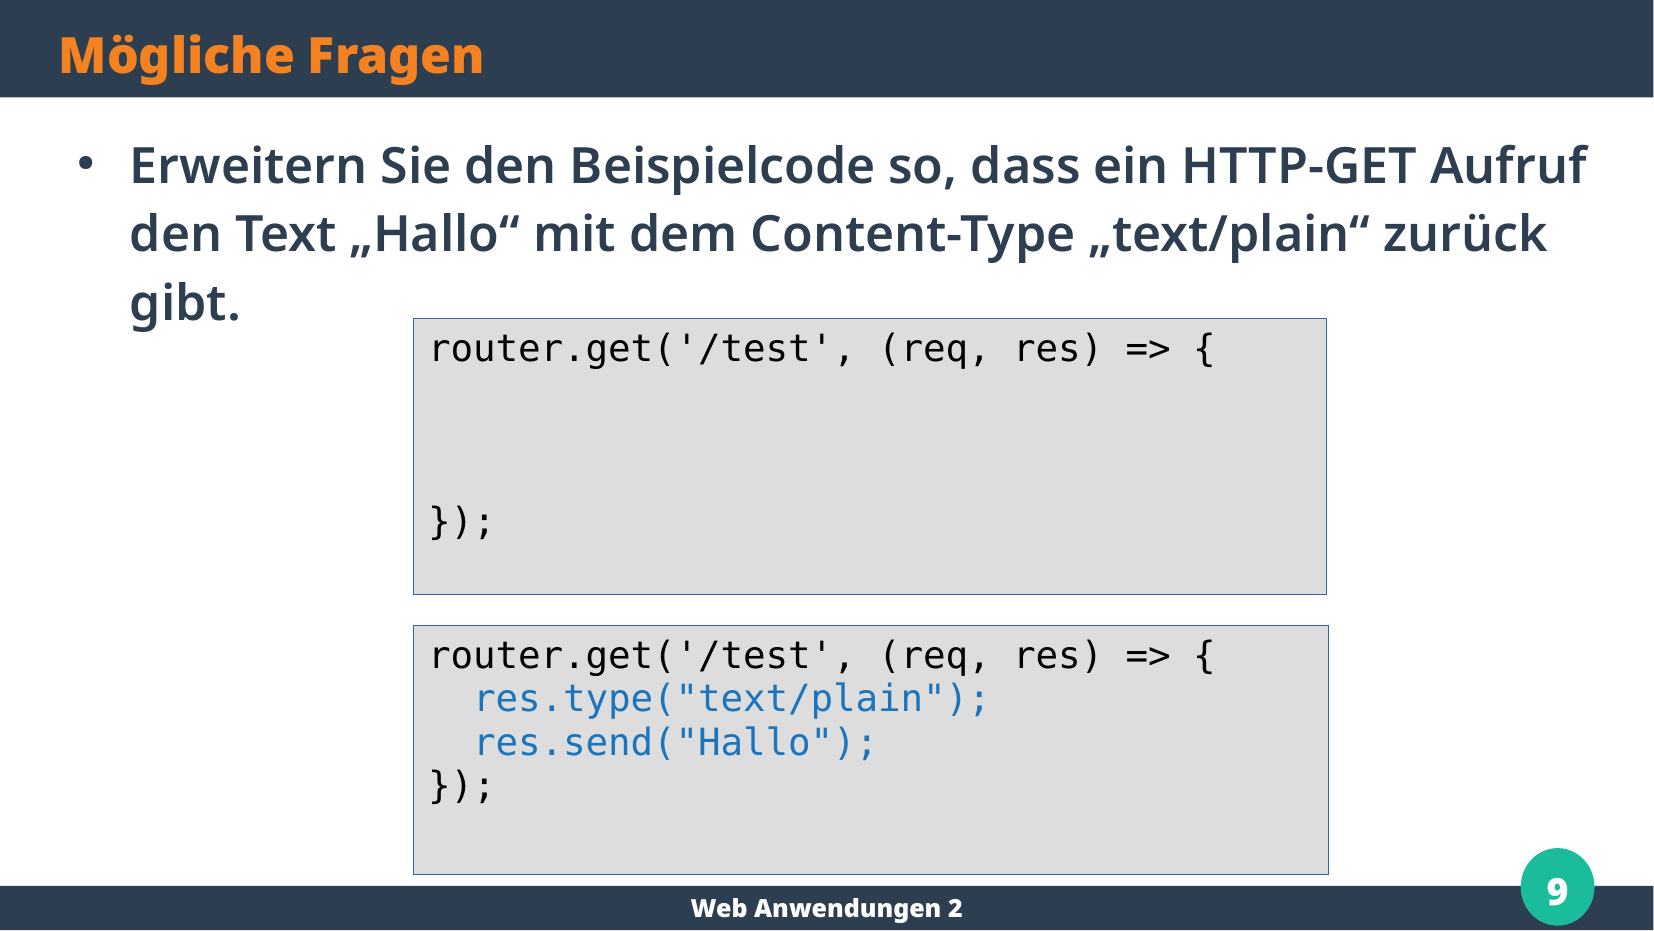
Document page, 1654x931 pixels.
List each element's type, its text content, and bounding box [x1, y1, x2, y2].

title Mögliche Fragen [59, 8, 1595, 89]
text_box router.get('/test', (req, res) => { }); [413, 318, 1327, 595]
text_box router.get('/test', (req, res) => { res.type("text/plain"); res.send("Hallo"); }); [413, 625, 1329, 875]
list Erweitern Sie den Beispielcode so, dass ein HTTP-GET Aufruf den Text „Hallo“ mit dem Content-Type „text/plain“ zurück gibt. [59, 129, 1595, 864]
